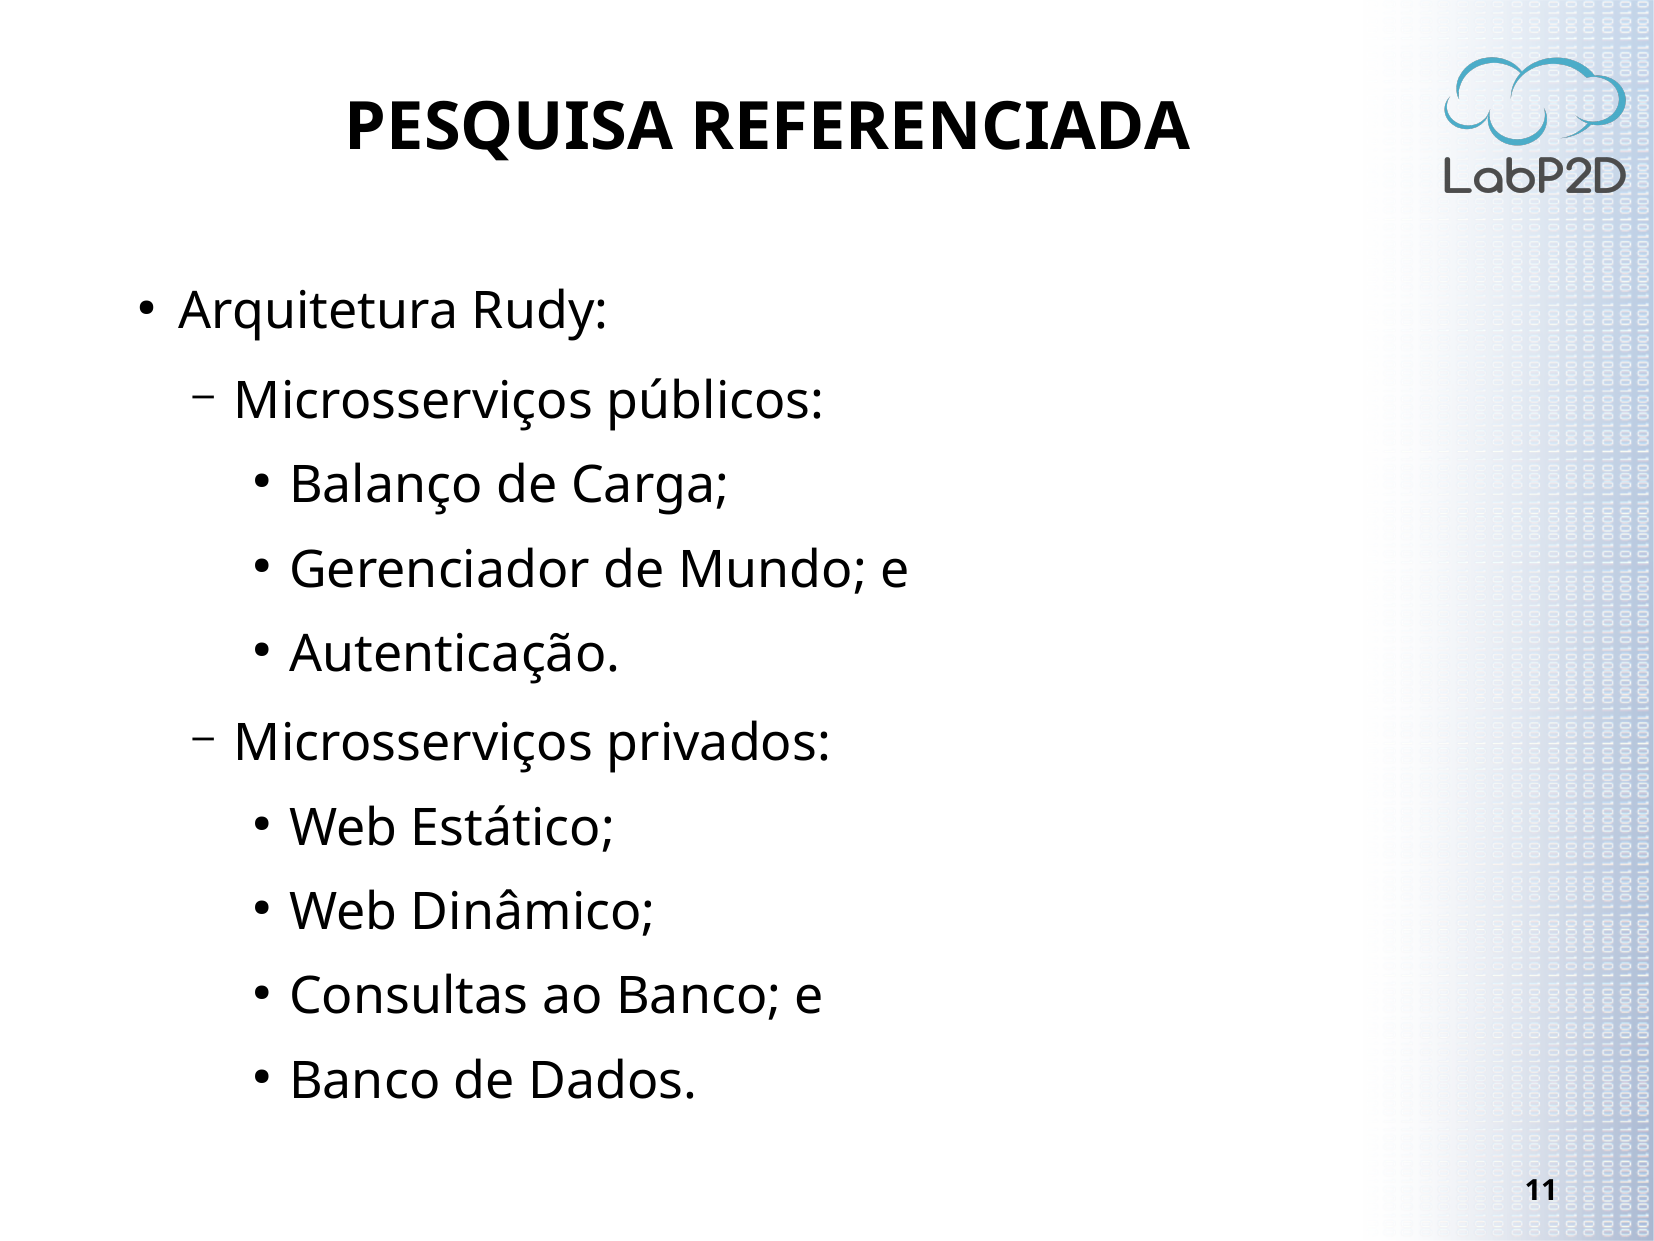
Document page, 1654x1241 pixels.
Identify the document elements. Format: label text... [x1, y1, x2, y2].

list Arquitetura Rudy: Microsserviços públicos: Balanço de Carga; Gerenciador de Mundo; e Autenticação. Microsserviços privados: Web Estático; Web Dinâmico; Consultas ao Banco; e Banco de Dados. [123, 271, 1406, 1116]
title PESQUISA REFERENCIADA [82, 19, 1453, 227]
picture [1360, 1, 1654, 1240]
